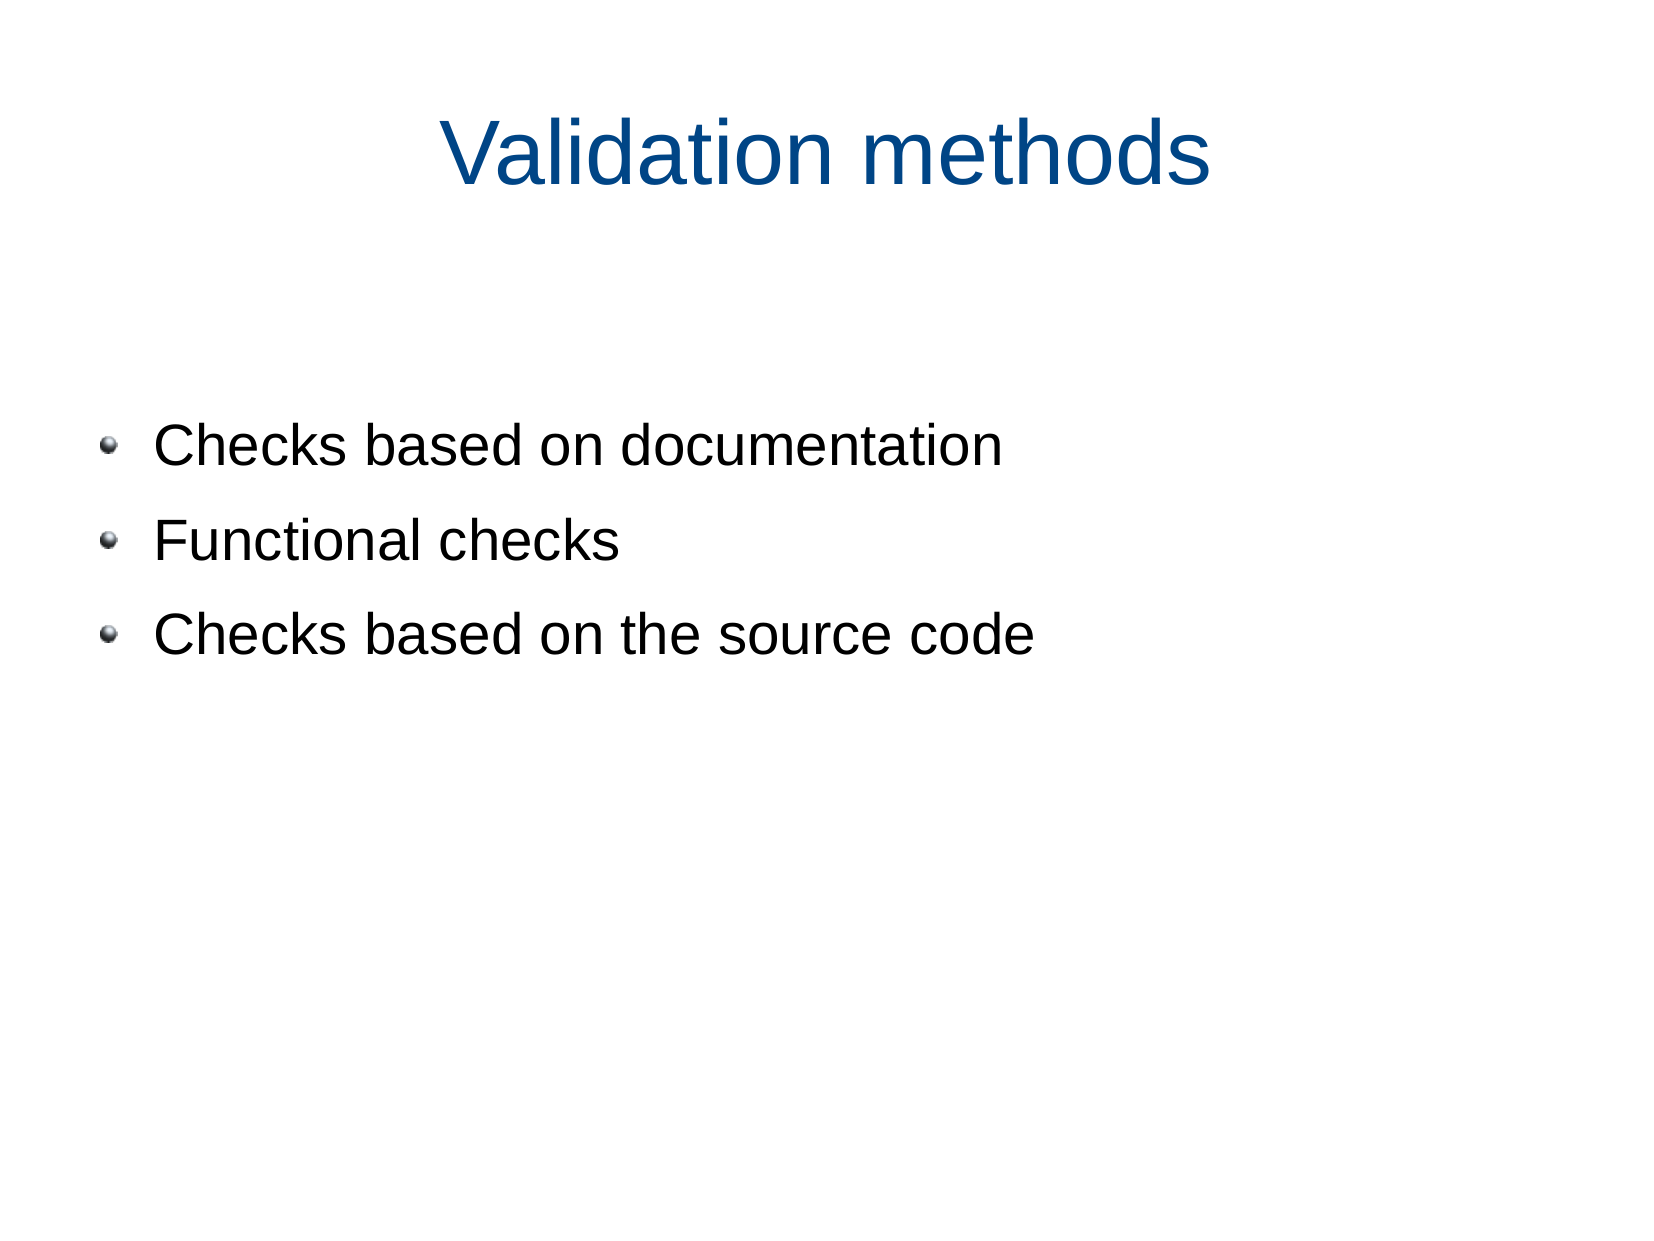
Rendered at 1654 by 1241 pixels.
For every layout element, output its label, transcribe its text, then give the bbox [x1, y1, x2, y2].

title Validation methods [82, 49, 1571, 257]
list Checks based on documentation Functional checks Checks based on the source code [82, 290, 1571, 1010]
